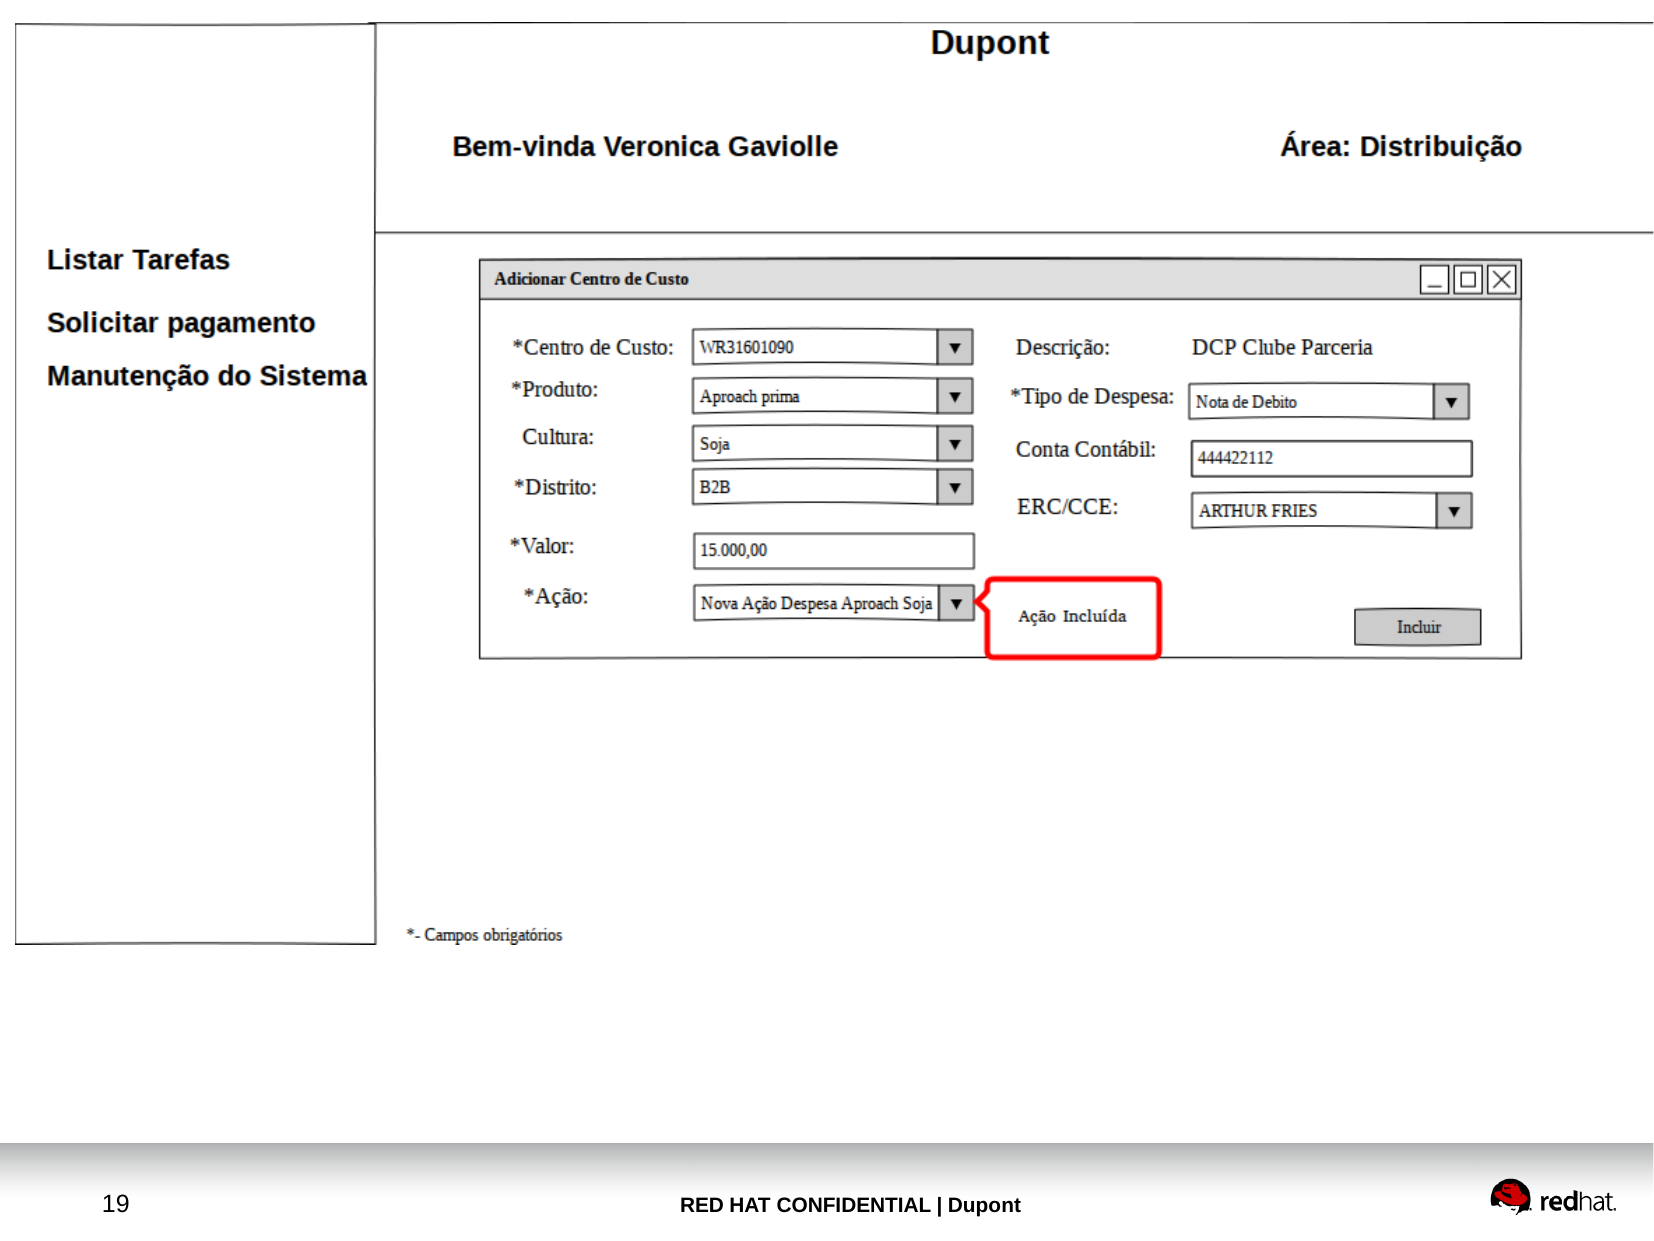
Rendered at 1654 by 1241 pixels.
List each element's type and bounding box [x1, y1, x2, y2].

picture [0, 1143, 1654, 1241]
picture [15, 22, 1654, 946]
